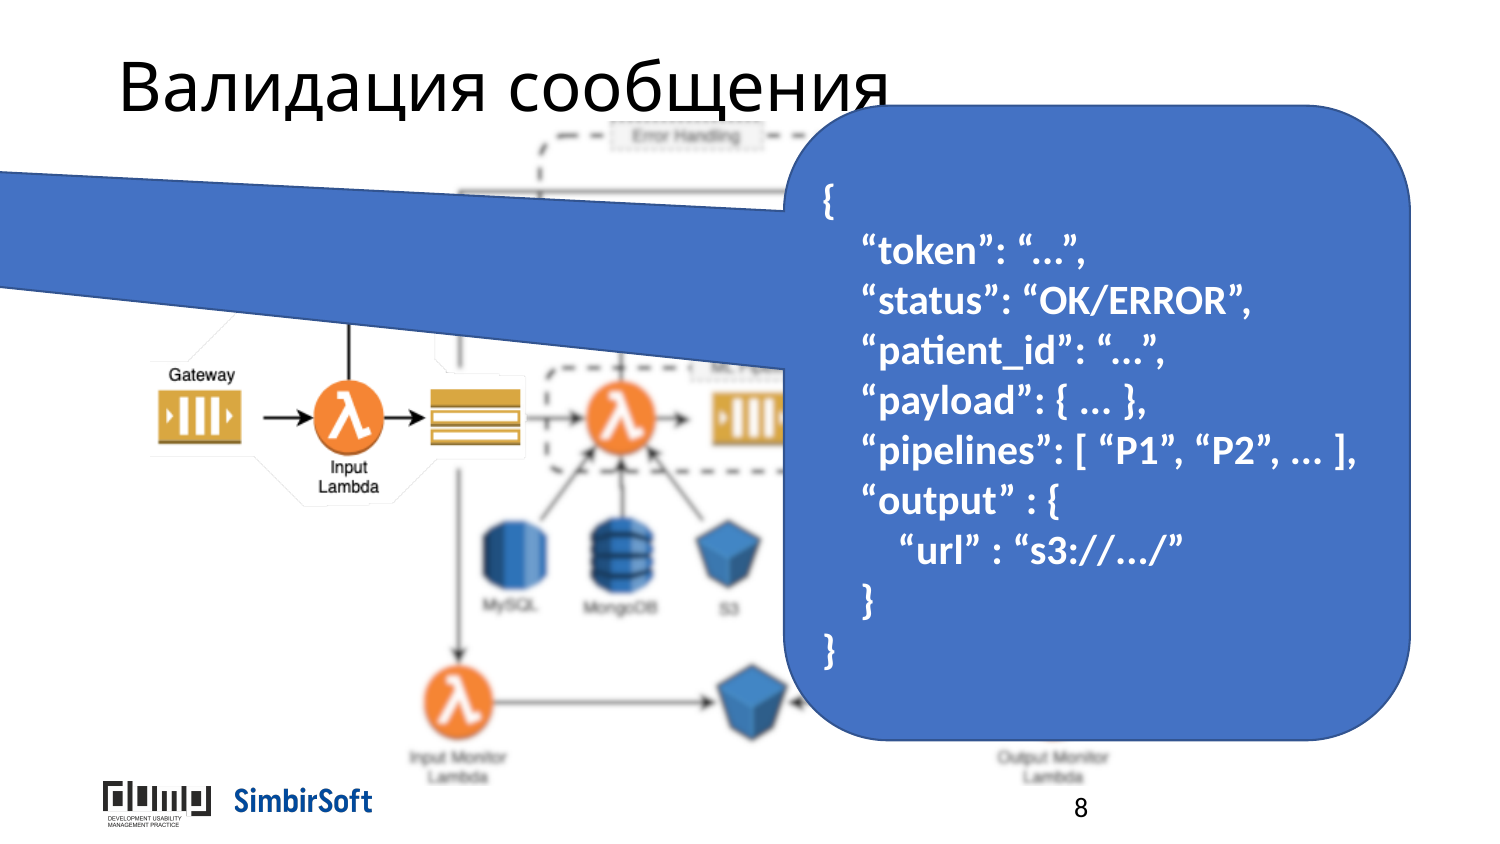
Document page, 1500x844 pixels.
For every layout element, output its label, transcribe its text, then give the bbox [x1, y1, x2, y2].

text_box { “token”: “...”, “status”: “OK/ERROR”, “patient_id”: “...”, “payload”: { ... }, “pipelines”: [ “P1”, “P2”, ... ], “output” : { “url” : “s3://.../” } } [0, 105, 1410, 741]
slide_number <номер> [1059, 782, 1397, 827]
picture [1362, 121, 1370, 127]
title Валидация сообщения [103, 44, 1397, 122]
picture [103, 302, 1370, 827]
picture [136, 121, 832, 211]
